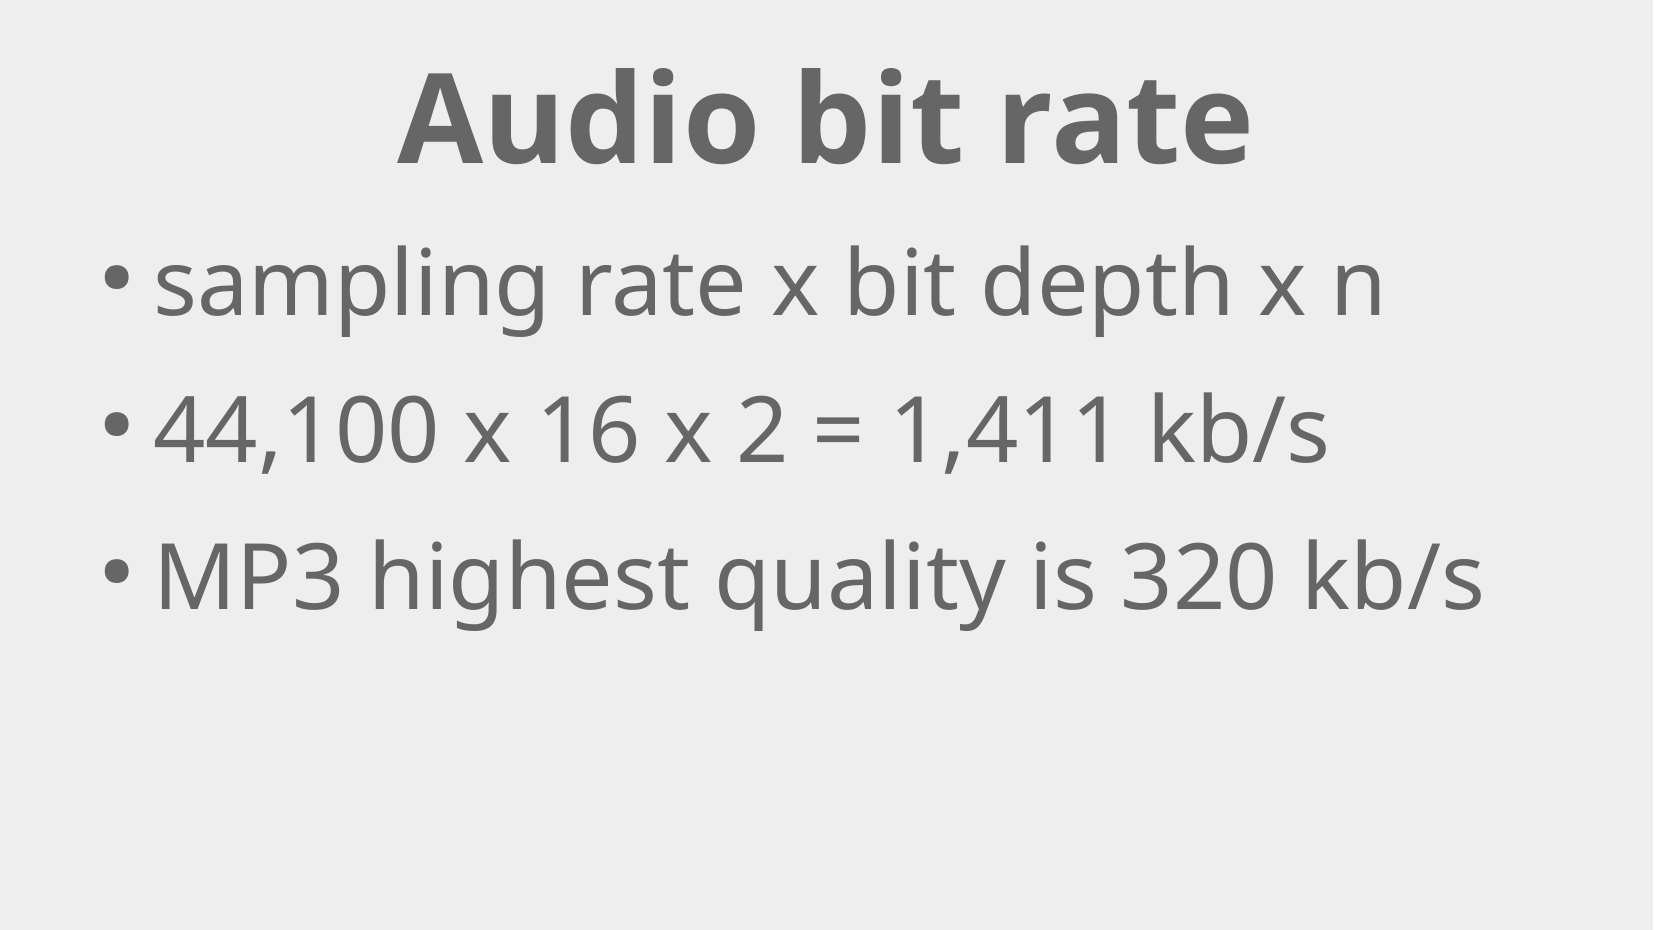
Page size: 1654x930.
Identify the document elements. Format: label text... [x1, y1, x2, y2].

list sampling rate x bit depth x n 44,100 x 16 x 2 = 1,411 kb/s MP3 highest quality is 320 kb/s [82, 217, 1571, 757]
title Audio bit rate [82, 36, 1571, 193]
